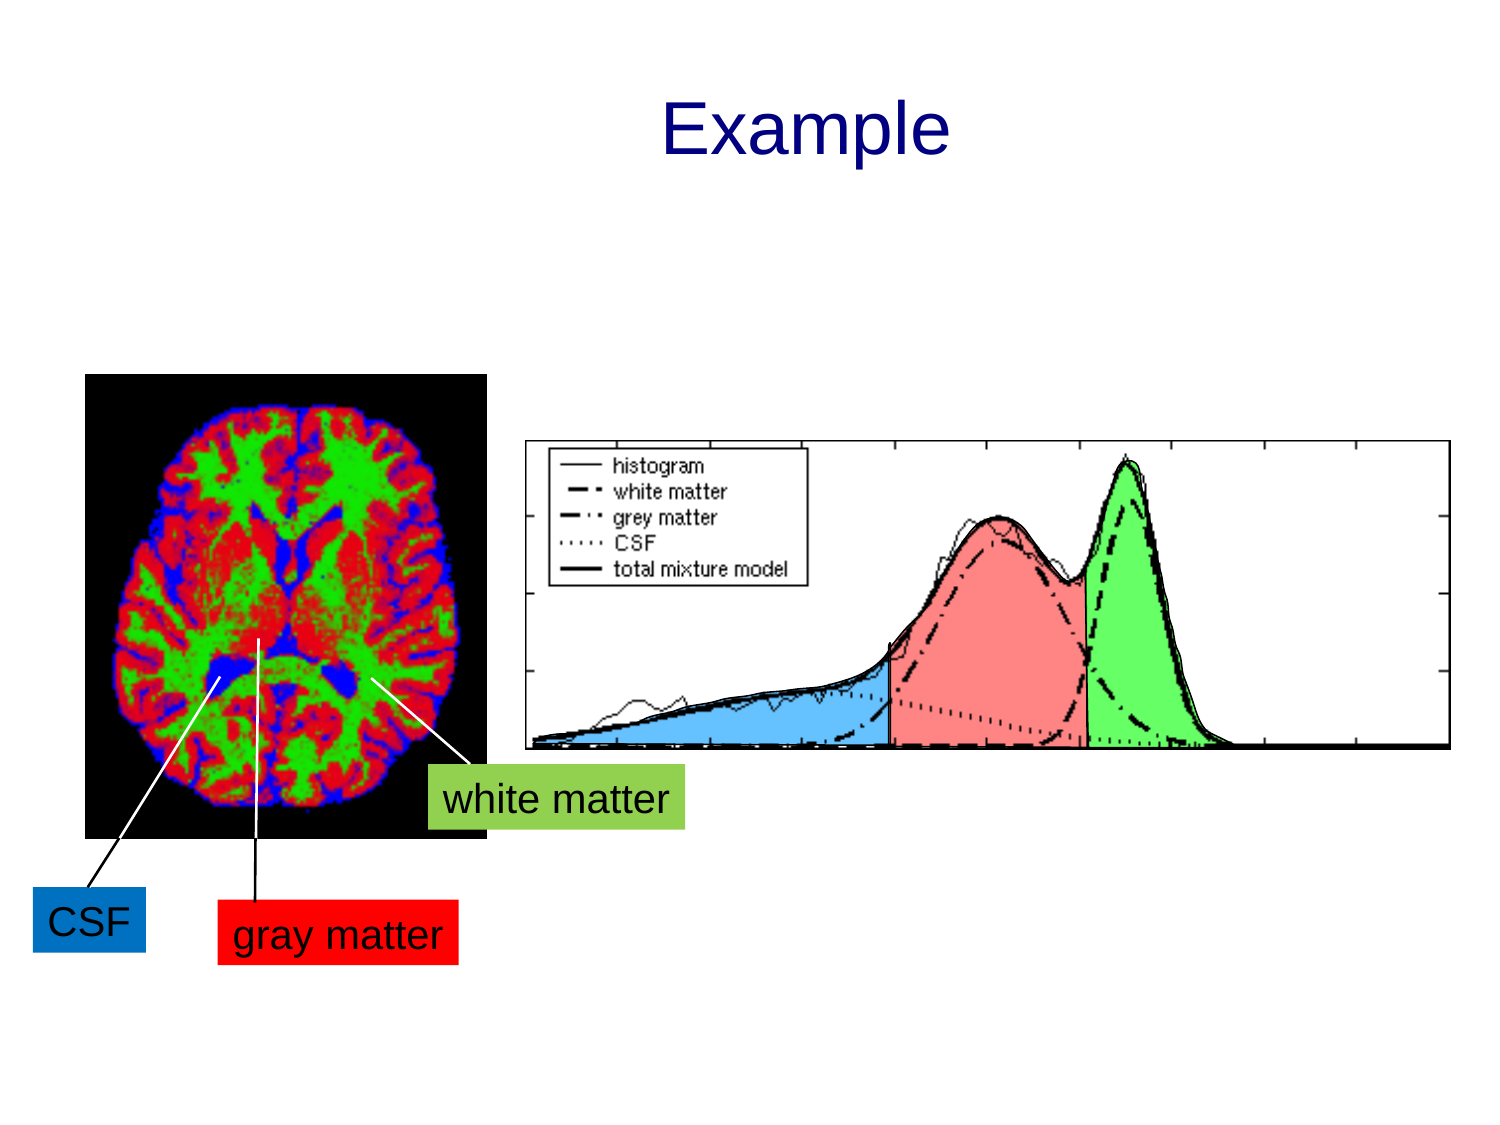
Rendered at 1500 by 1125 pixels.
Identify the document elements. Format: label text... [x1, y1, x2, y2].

text_box gray matter [217, 899, 459, 966]
text_box CSF [32, 887, 146, 953]
picture [525, 440, 1451, 751]
text_box white matter [428, 764, 686, 830]
picture [85, 374, 487, 840]
title Example [149, 65, 1463, 179]
